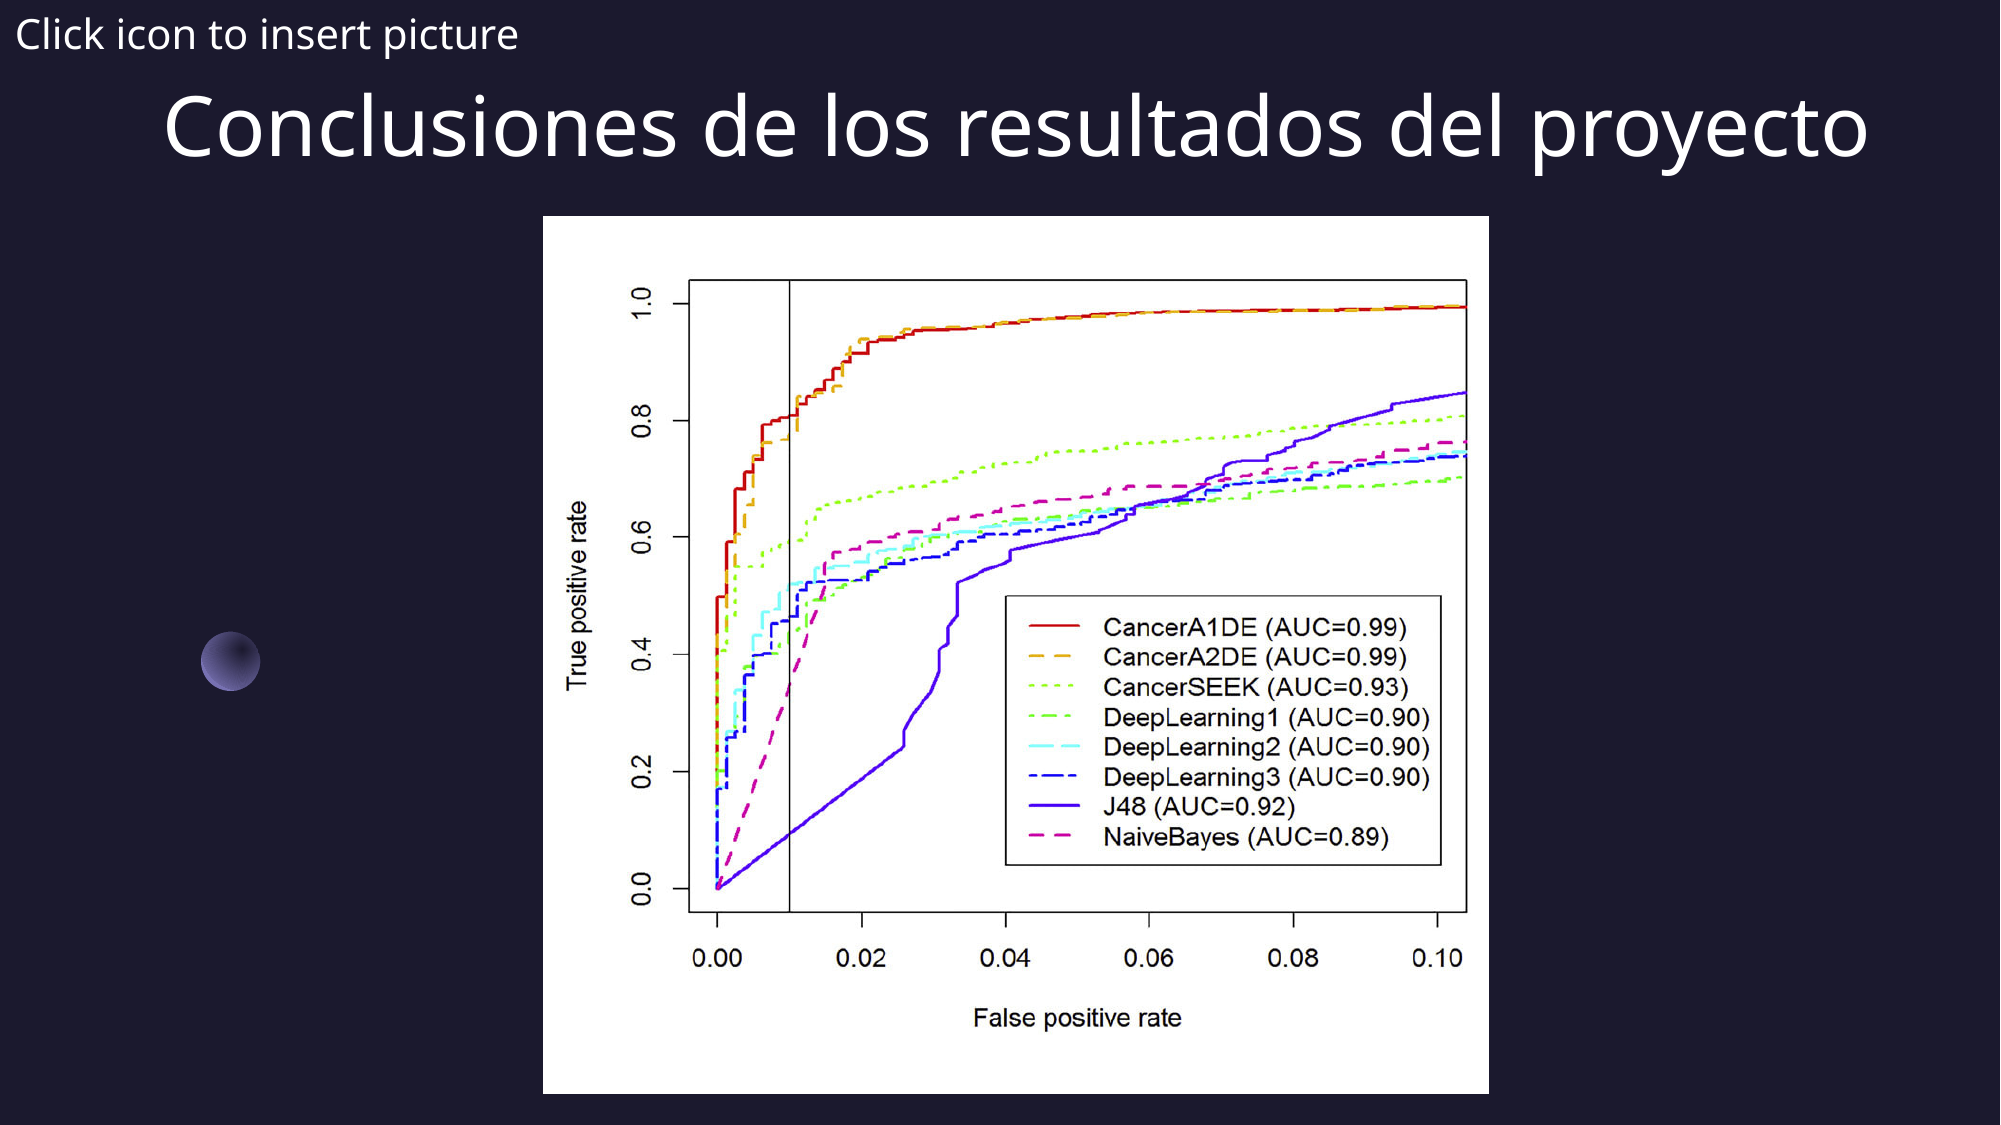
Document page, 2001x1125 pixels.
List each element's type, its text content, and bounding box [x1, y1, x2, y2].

title Conclusiones de los resultados del proyecto [0, 26, 2000, 225]
picture [543, 216, 1489, 1094]
